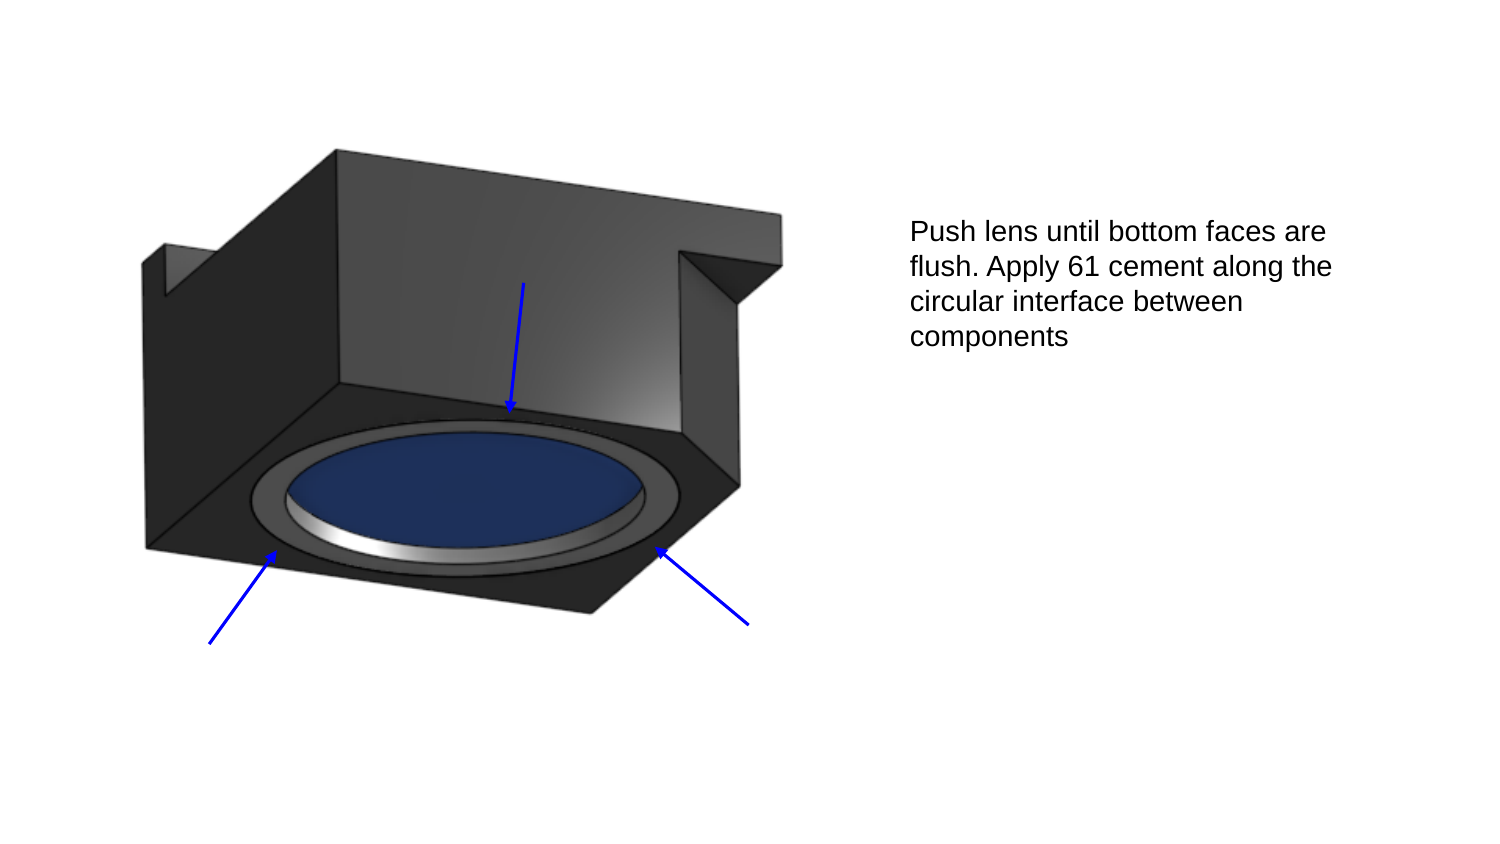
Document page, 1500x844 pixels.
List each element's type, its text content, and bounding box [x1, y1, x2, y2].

text_box Push lens until bottom faces are flush. Apply 61 cement along the circular interface between components [894, 197, 1384, 368]
picture [24, 24, 907, 722]
